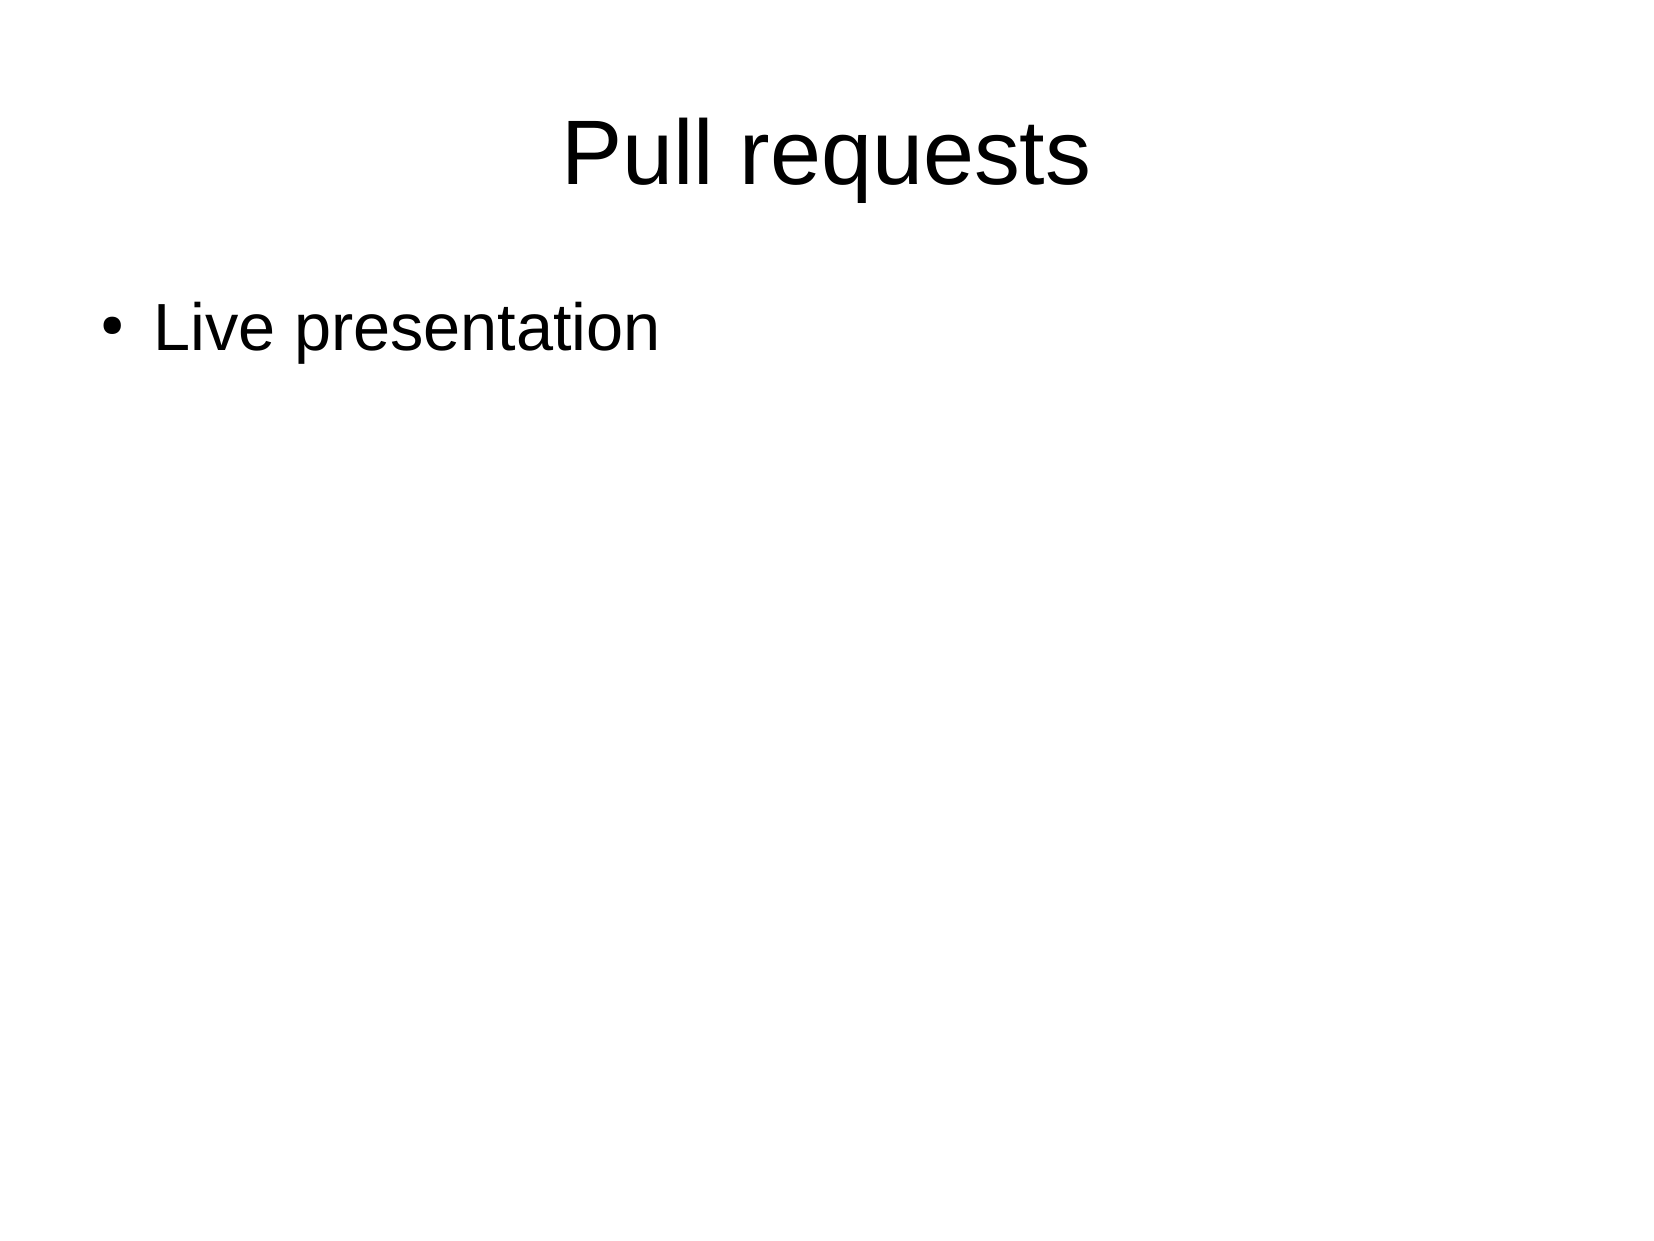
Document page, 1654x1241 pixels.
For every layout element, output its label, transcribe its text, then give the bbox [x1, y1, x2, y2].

list Live presentation [82, 290, 1571, 1010]
title Pull requests [82, 49, 1571, 257]
